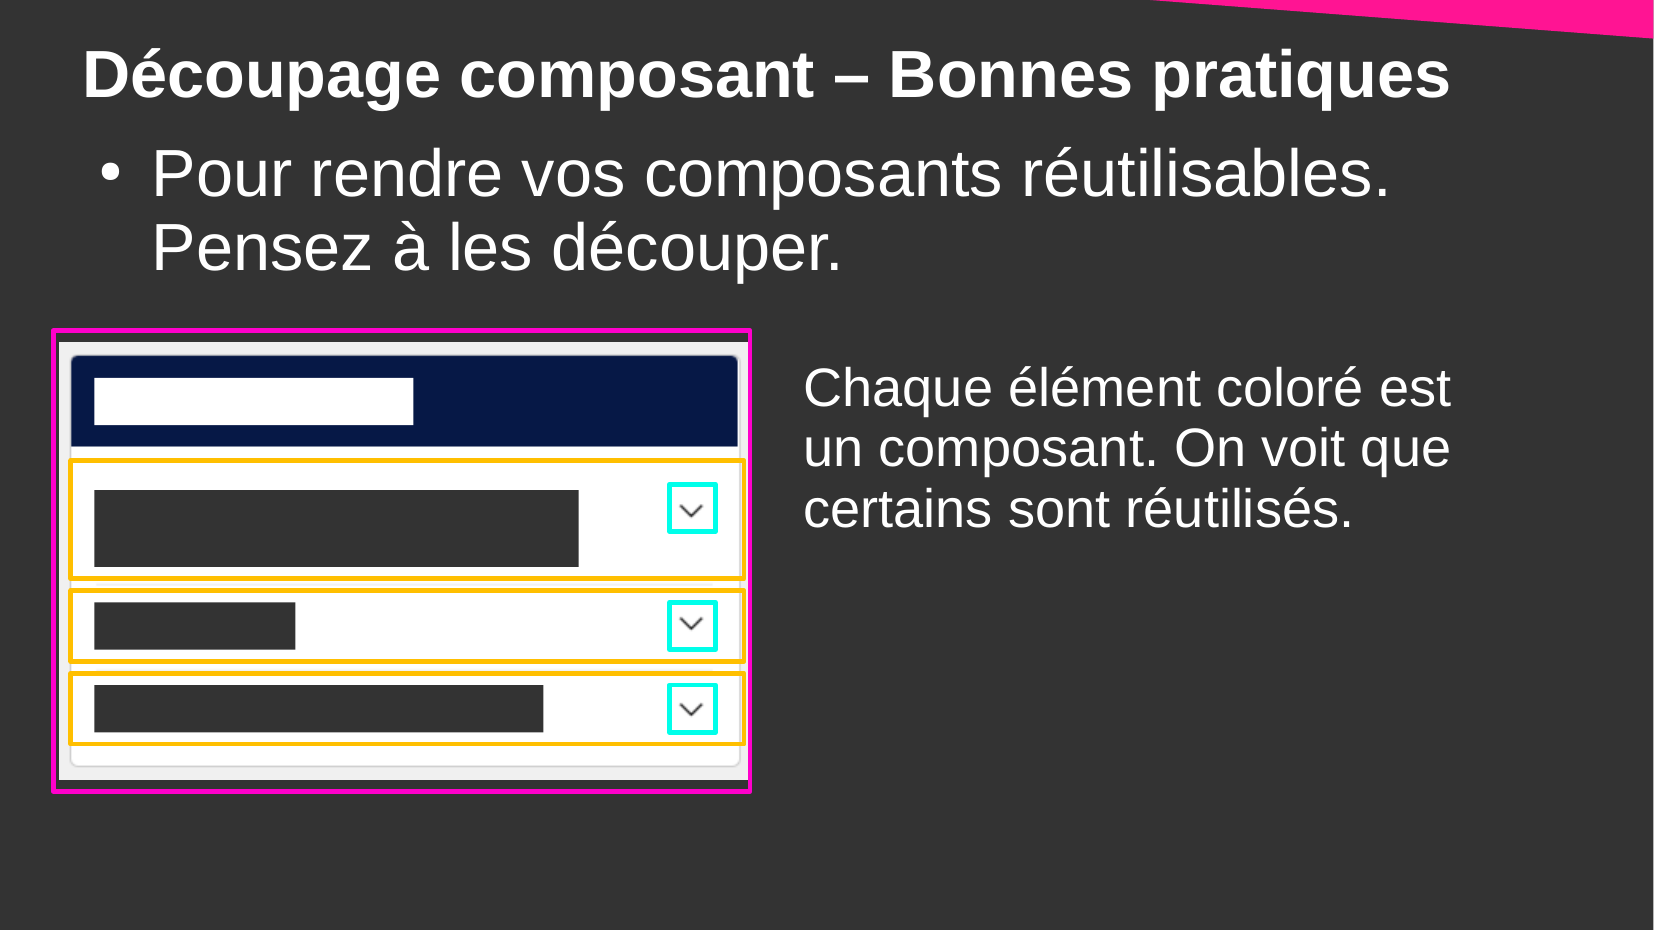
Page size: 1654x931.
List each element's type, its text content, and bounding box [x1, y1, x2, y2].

title Découpage composant – Bonnes pratiques [82, 37, 1571, 112]
picture [59, 342, 748, 781]
text_box [94, 685, 544, 733]
list Chaque élément coloré est un composant. On voit que certains sont réutilisés. [803, 357, 1477, 603]
list Pour rendre vos composants réutilisables. Pensez à les découper. [80, 135, 1620, 296]
text_box [1150, 0, 1654, 39]
text_box [94, 490, 579, 567]
text_box [94, 602, 296, 650]
text_box [94, 377, 414, 426]
